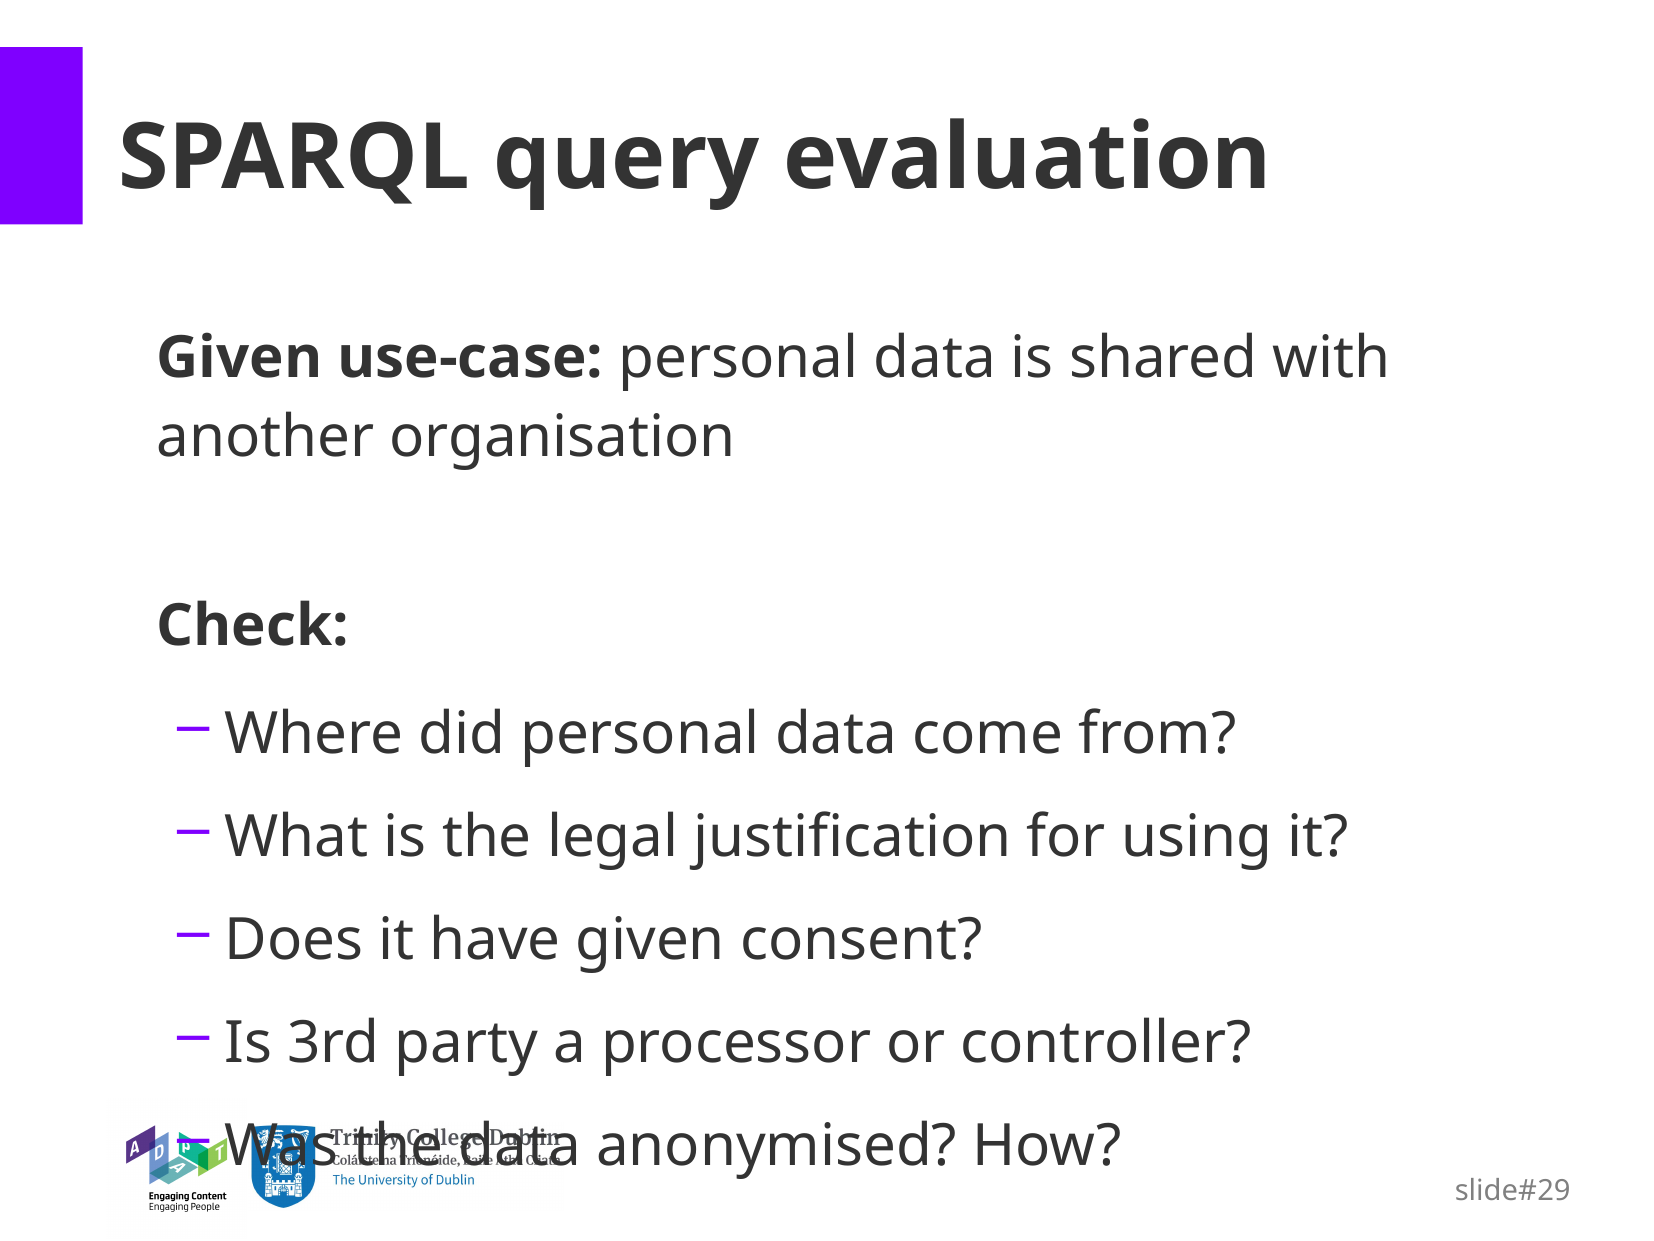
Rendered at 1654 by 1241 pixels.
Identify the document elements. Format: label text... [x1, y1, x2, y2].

picture [556, 1150, 564, 1161]
list Given use-case: personal data is shared with another organisation Check: Where did personal data come from? What is the legal justification for using it? Does it have given consent? Is 3rd party a processor or controller? Was the data anonymised? How? [118, 236, 1536, 956]
picture [106, 1098, 247, 1239]
picture [467, 1137, 484, 1161]
title SPARQL query evaluation [118, 49, 1571, 257]
picture [248, 1122, 564, 1211]
